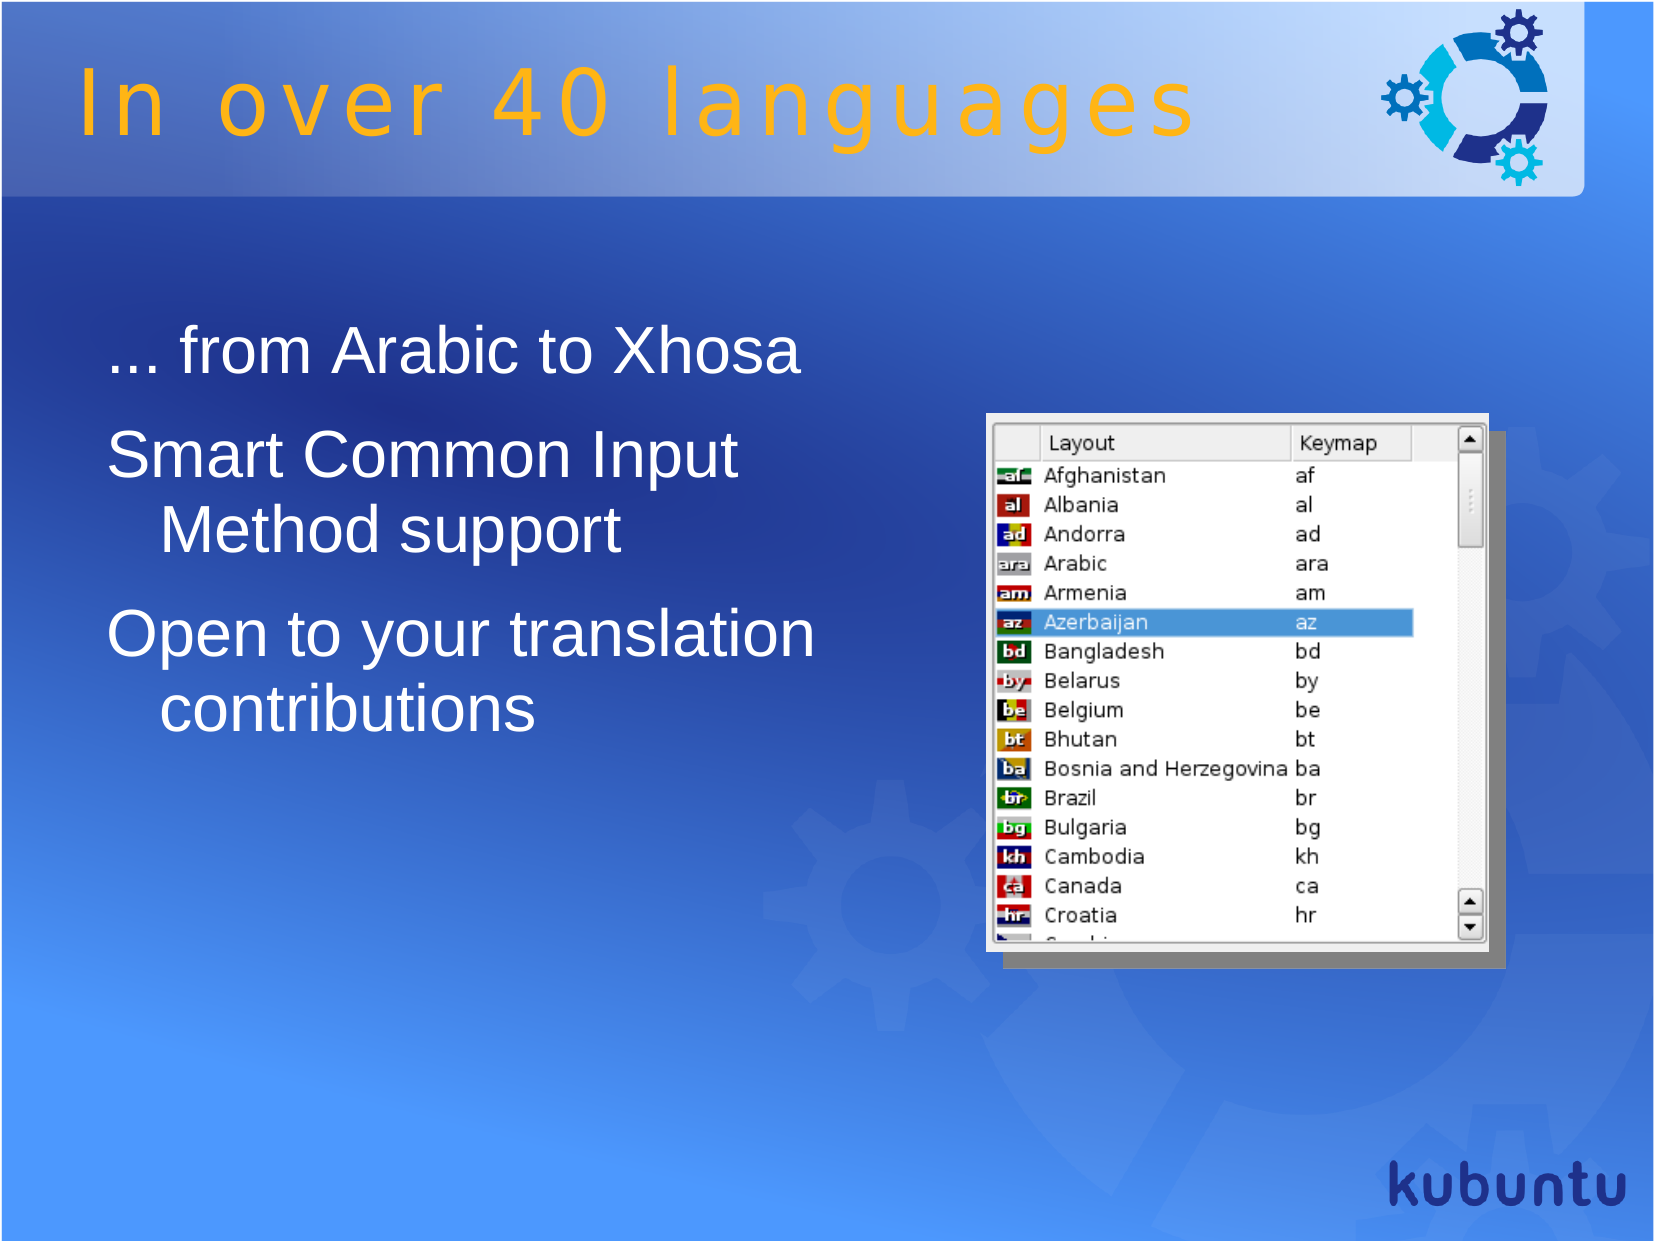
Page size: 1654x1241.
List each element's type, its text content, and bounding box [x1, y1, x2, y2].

list ... from Arabic to Xhosa Smart Common Input Method support Open to your translation contributions [88, 312, 916, 869]
title In over 40 languages [76, 0, 1300, 207]
picture [0, 0, 1654, 1241]
